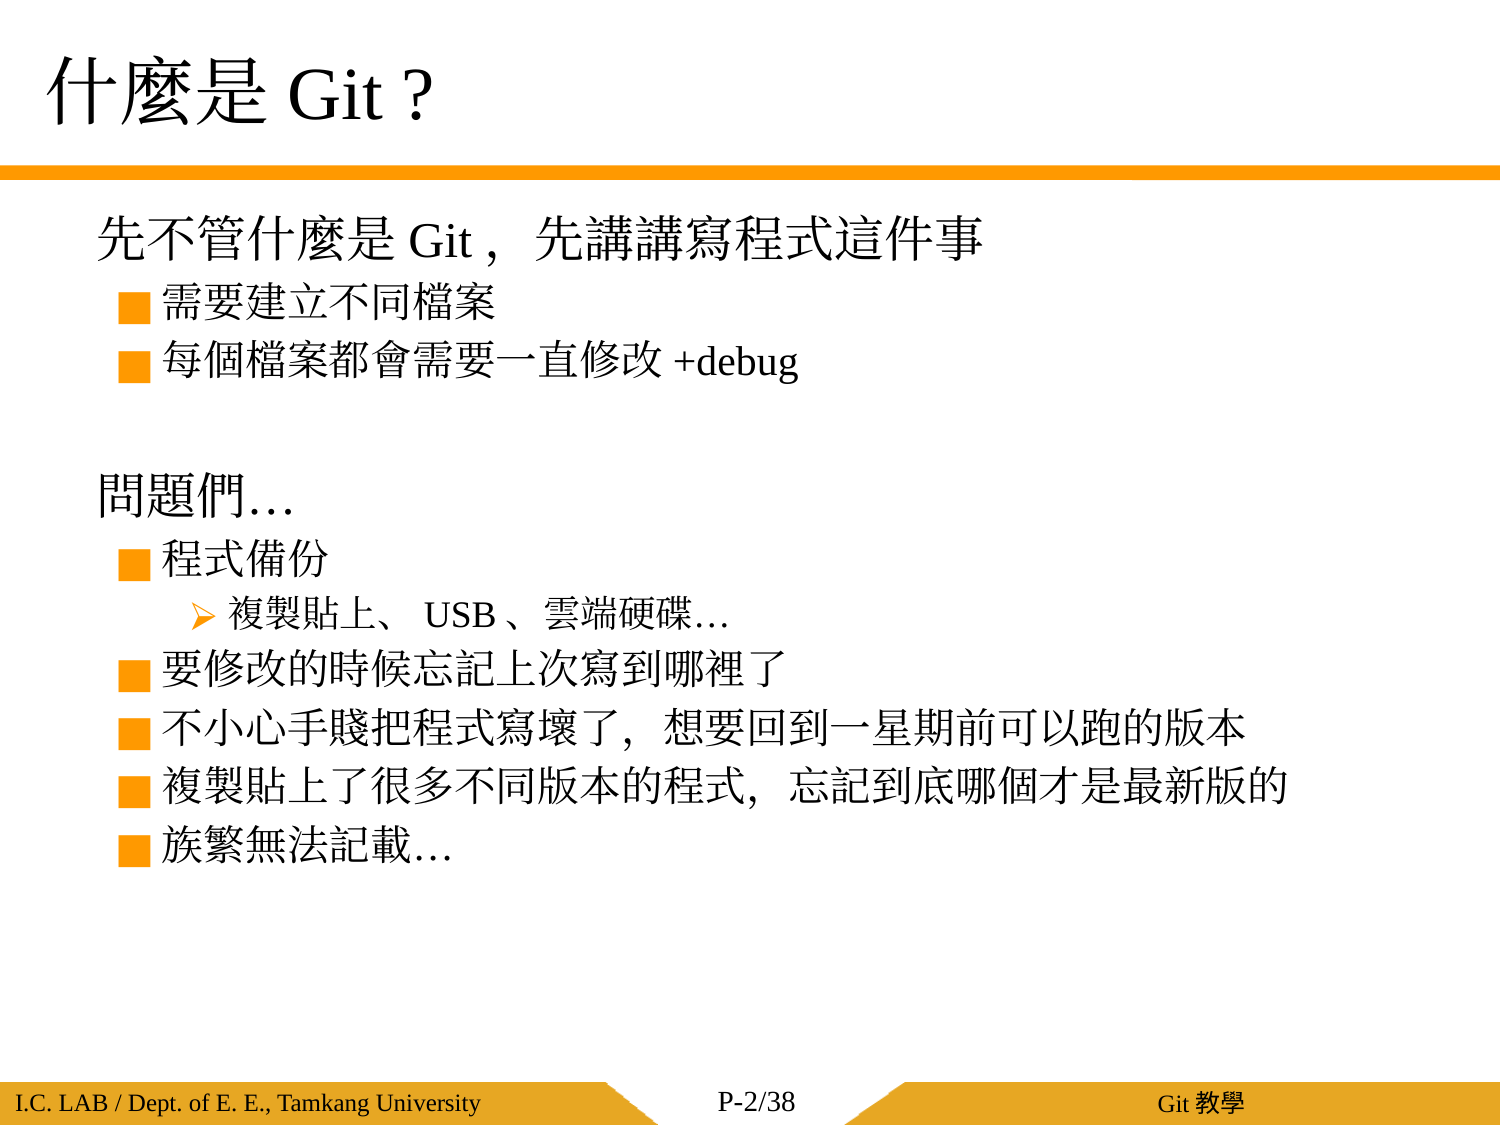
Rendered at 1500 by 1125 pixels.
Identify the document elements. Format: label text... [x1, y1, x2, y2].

picture [0, 1082, 658, 1125]
list 先不管什麼是Git，先講講寫程式這件事 需要建立不同檔案 每個檔案都會需要一直修改+debug 問題們… 程式備份 複製貼上、USB、雲端硬碟… 要修改的時候忘記上次寫到哪裡了 不小心手賤把程式寫壞了，想要回到一星期前可以跑的版本 複製貼上了很多不同版本的程式，忘記到底哪個才是最新版的 族繁無法記載… [24, 200, 1463, 1074]
title 什麼是Git ? [29, 19, 1459, 161]
picture [842, 1082, 1500, 1125]
